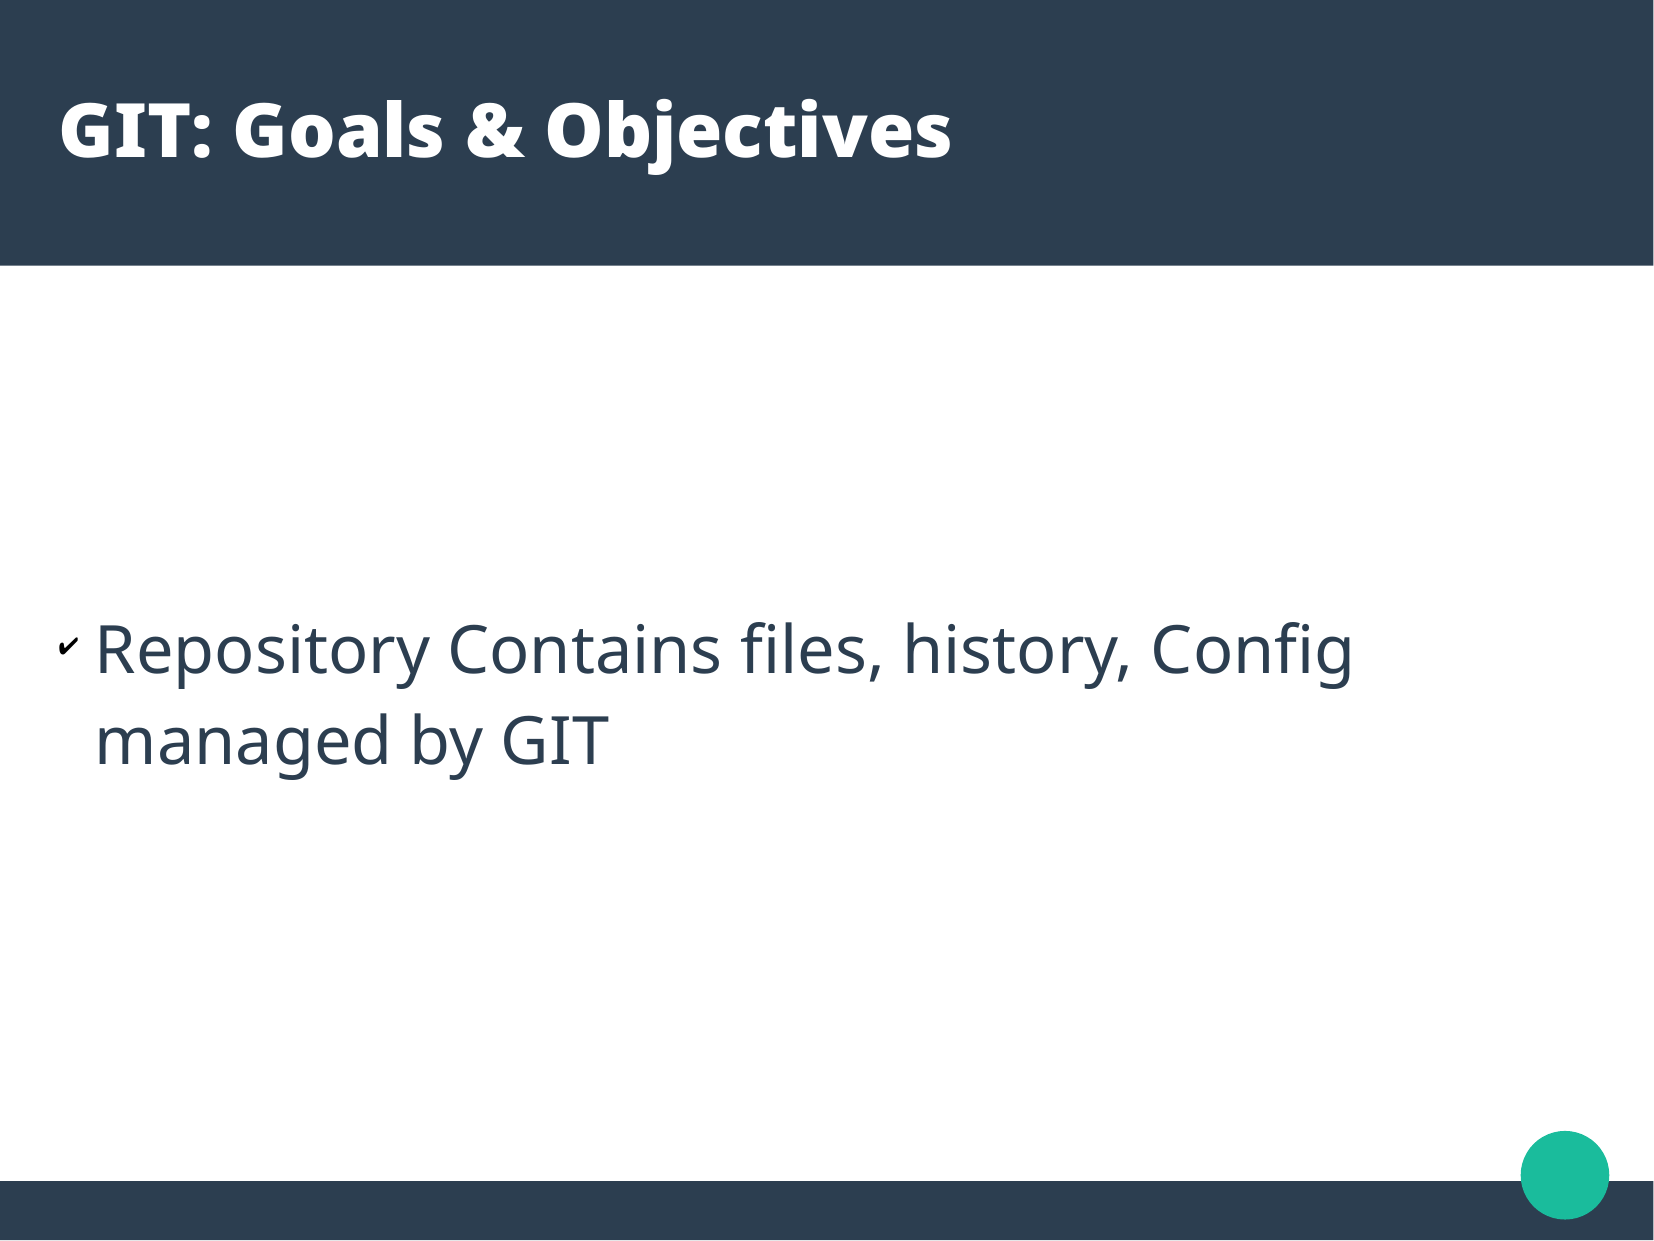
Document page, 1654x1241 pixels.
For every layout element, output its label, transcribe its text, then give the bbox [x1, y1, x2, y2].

title GIT: Goals & Objectives [59, 40, 1595, 216]
subtitle Repository Contains files, history, Config managed by GIT [59, 271, 1595, 1205]
